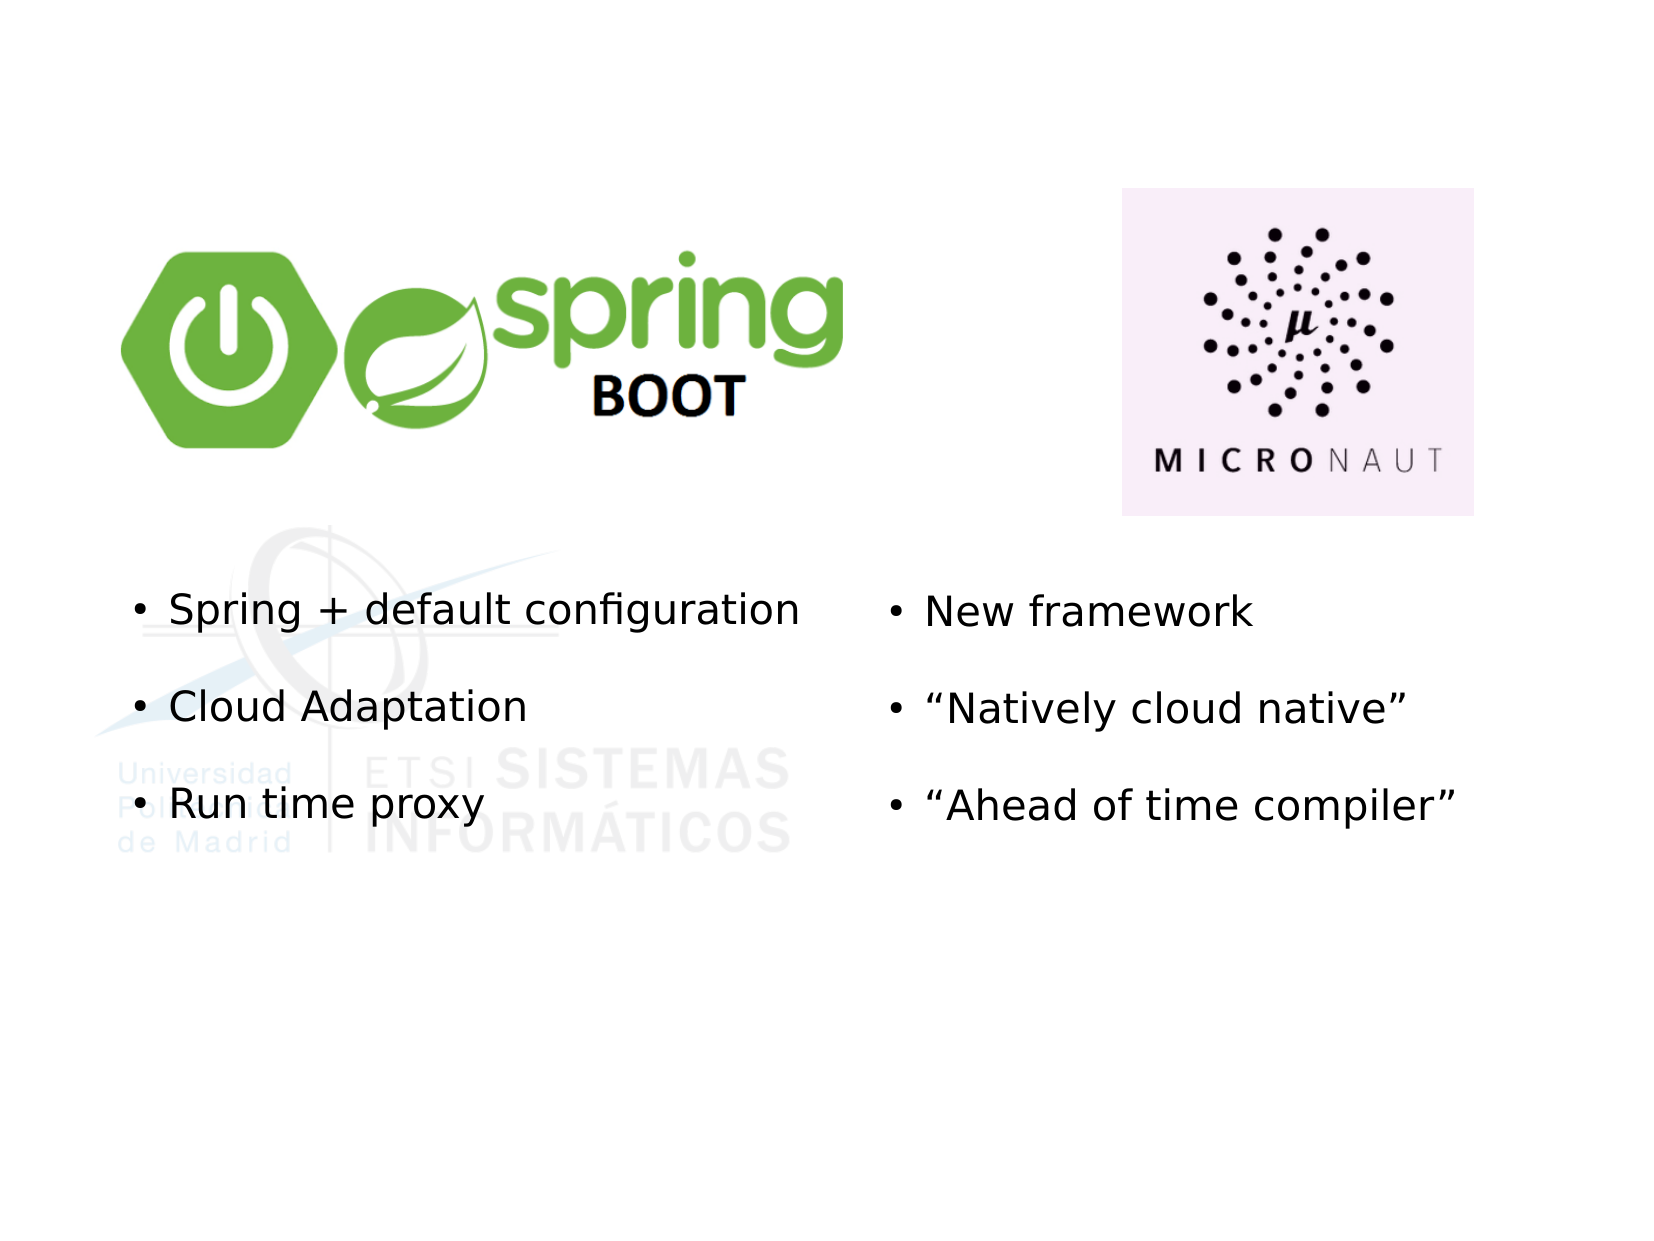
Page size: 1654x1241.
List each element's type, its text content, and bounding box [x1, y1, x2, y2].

text_box Spring + default configuration Cloud Adaptation Run time proxy [118, 578, 839, 885]
text_box New framework “Natively cloud native” “Ahead of time compiler” [874, 580, 1595, 886]
picture [1122, 188, 1474, 516]
picture [82, 177, 846, 872]
